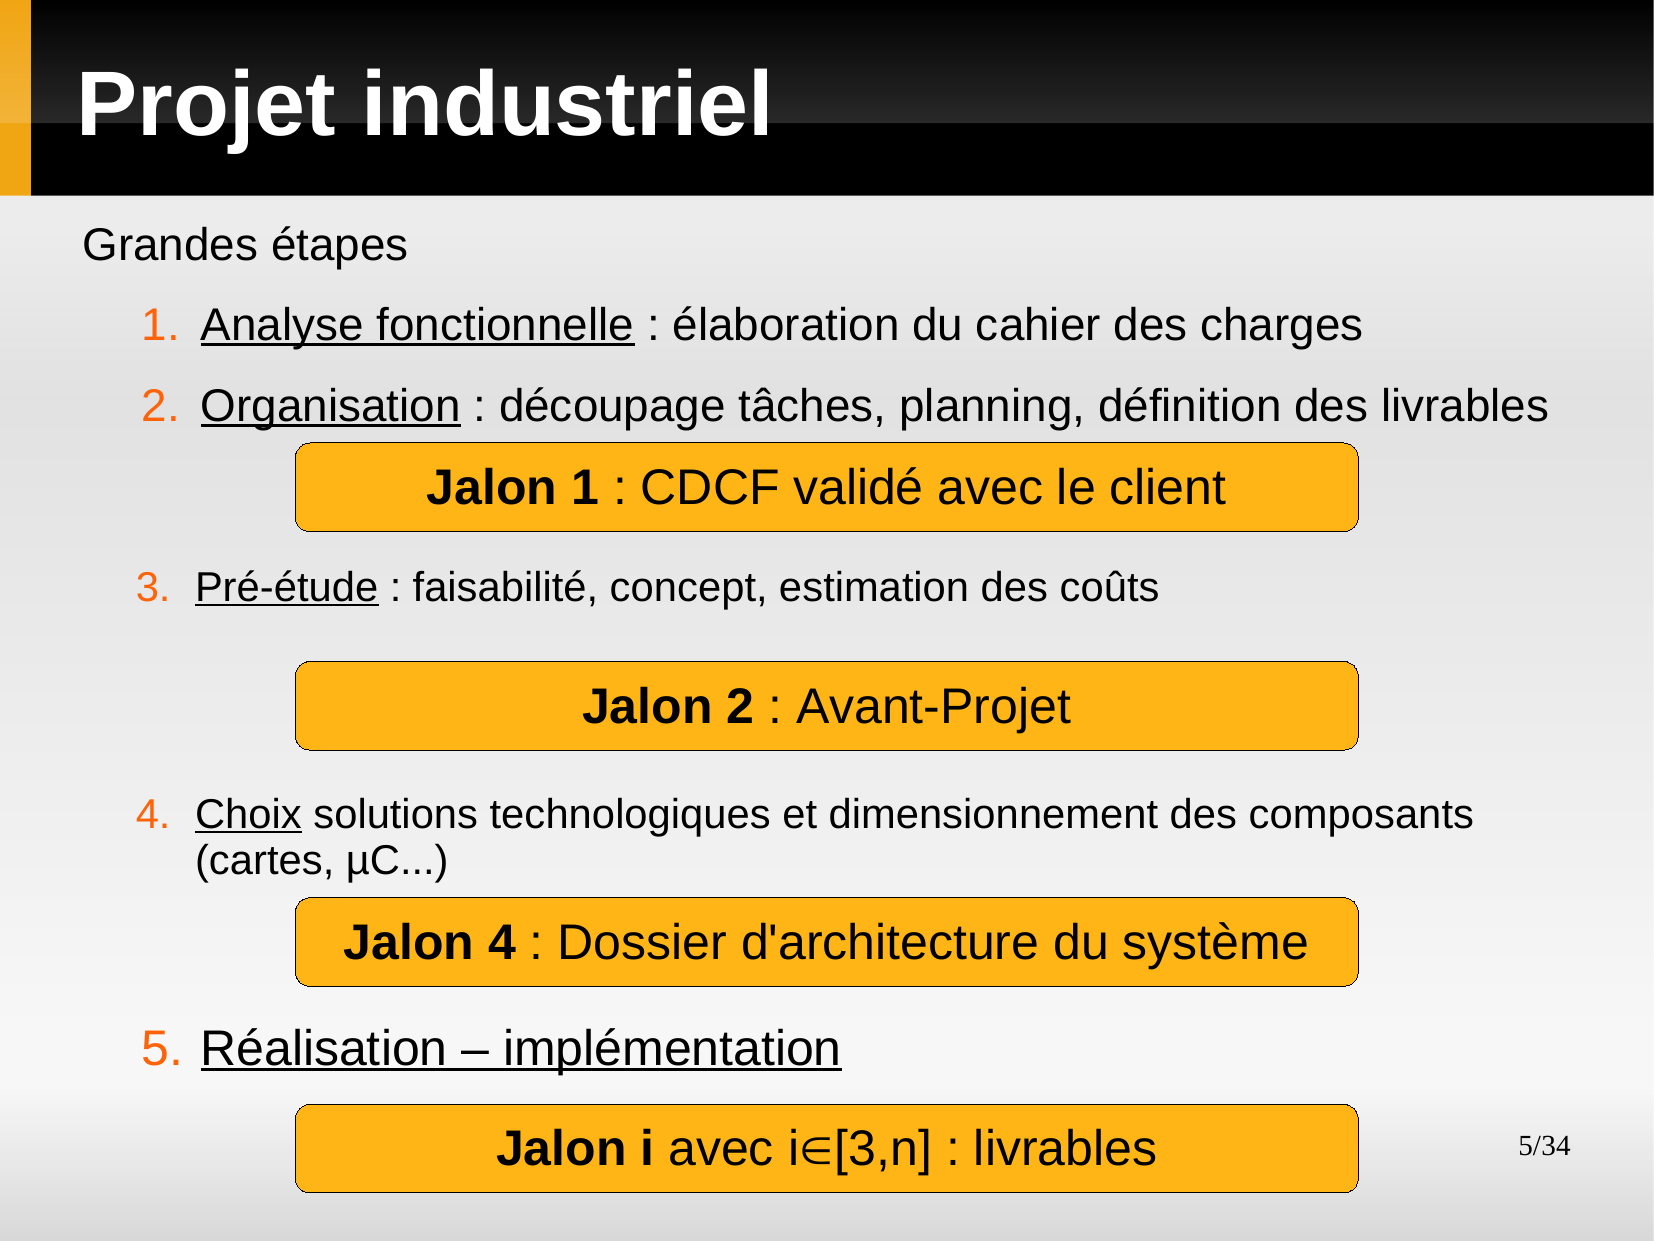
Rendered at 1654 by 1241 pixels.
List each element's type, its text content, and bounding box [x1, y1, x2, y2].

list Choix solutions technologiques et dimensionnement des composants (cartes, µC...) [76, 714, 1565, 945]
text_box Jalon i avec i∈[3,n] : livrables [295, 1163, 1359, 1193]
title Projet industriel [76, 0, 1565, 208]
picture [0, 0, 1654, 1241]
text_box Jalon 2 : Avant-Projet [295, 661, 1359, 751]
list Grandes étapes Analyse fonctionnelle : élaboration du cahier des charges Organisation : découpage tâches, planning, définition des livrables [82, 218, 1565, 478]
list Réalisation – implémentation [82, 897, 1571, 1163]
list Pré-étude : faisabilité, concept, estimation des coûts [76, 478, 1565, 626]
